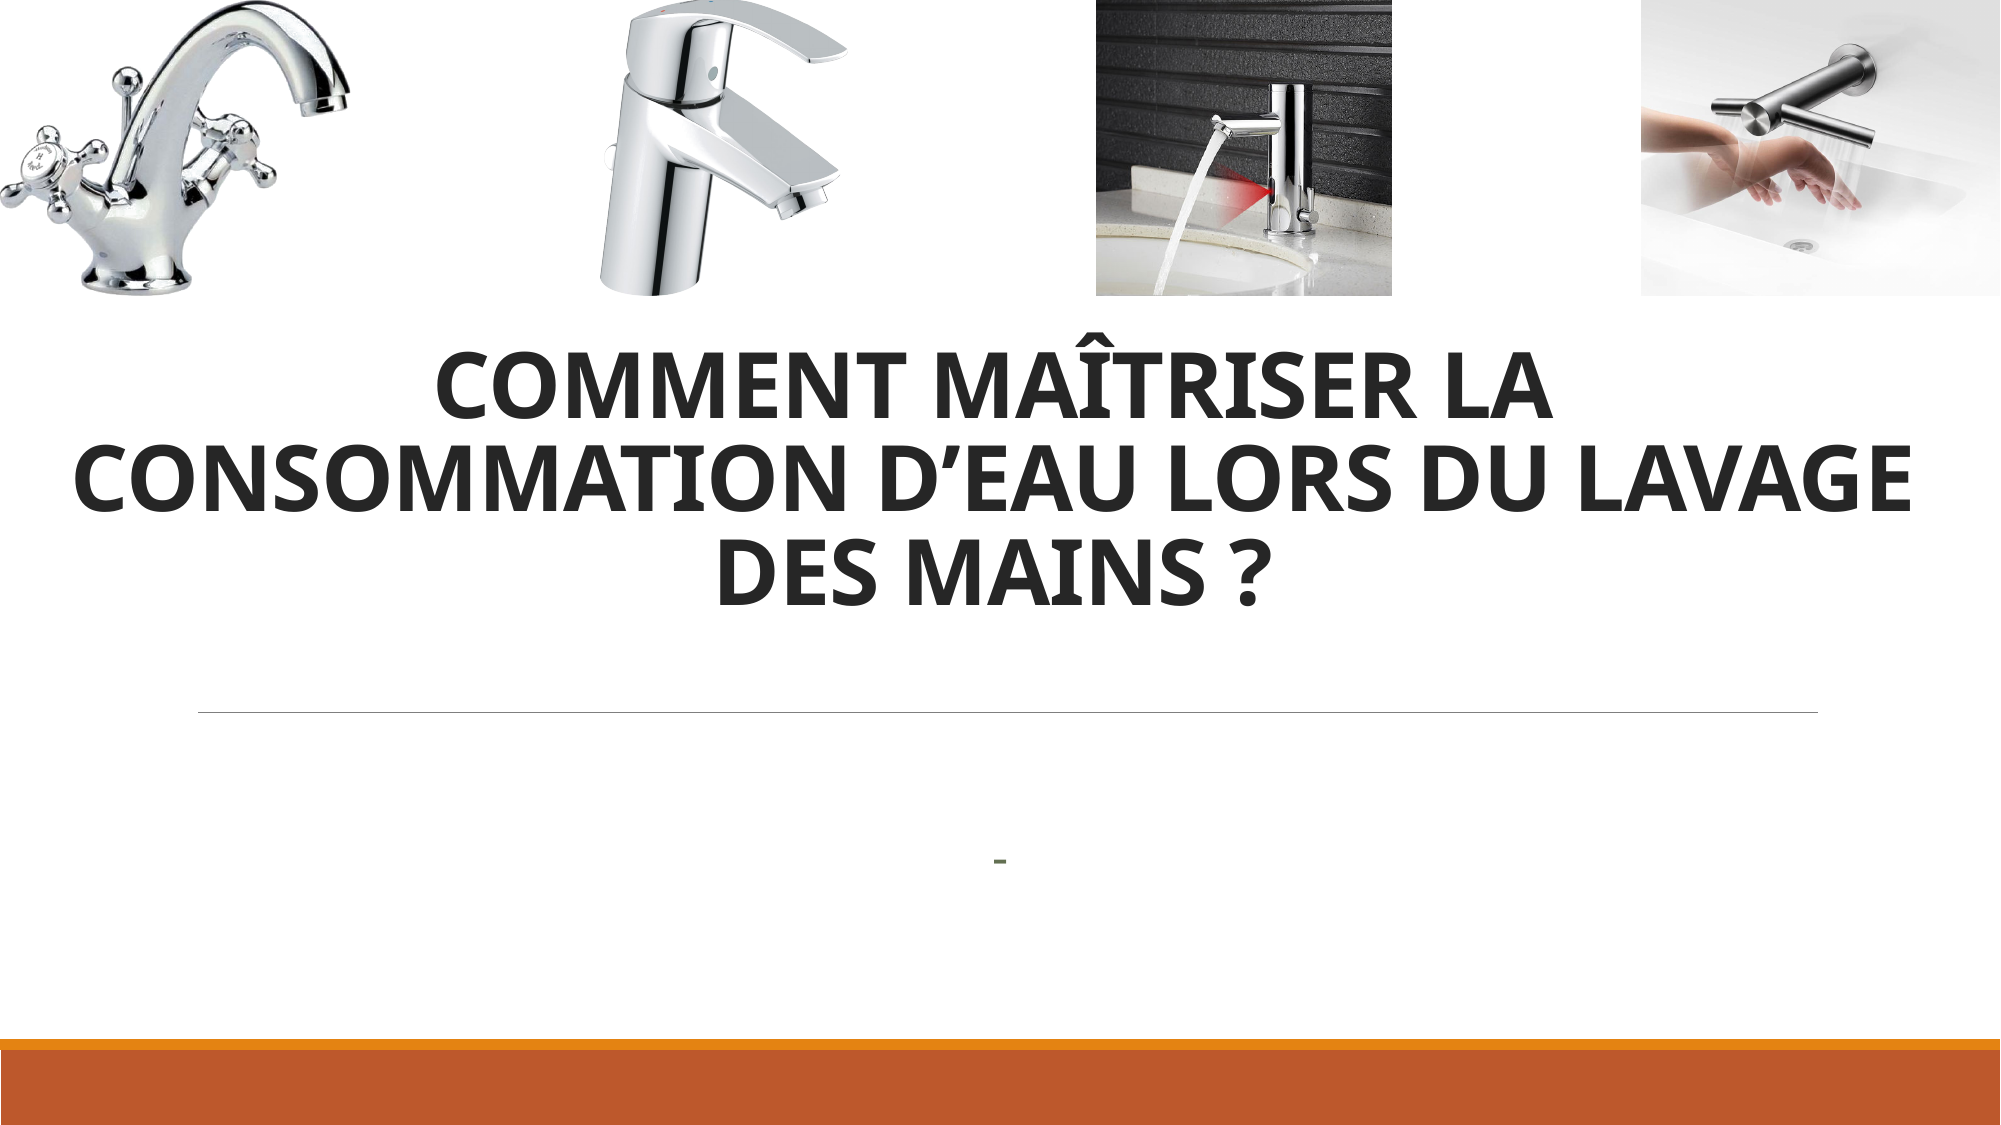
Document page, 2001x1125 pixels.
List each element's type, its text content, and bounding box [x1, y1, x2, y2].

title Comment maîtriser la consommation d’eau lors du lavage des mains ? [55, 258, 1945, 710]
picture [0, 0, 351, 296]
picture [1641, 0, 2000, 296]
picture [1096, 0, 1392, 296]
picture [600, 0, 848, 296]
subtitle - [56, 800, 1946, 919]
